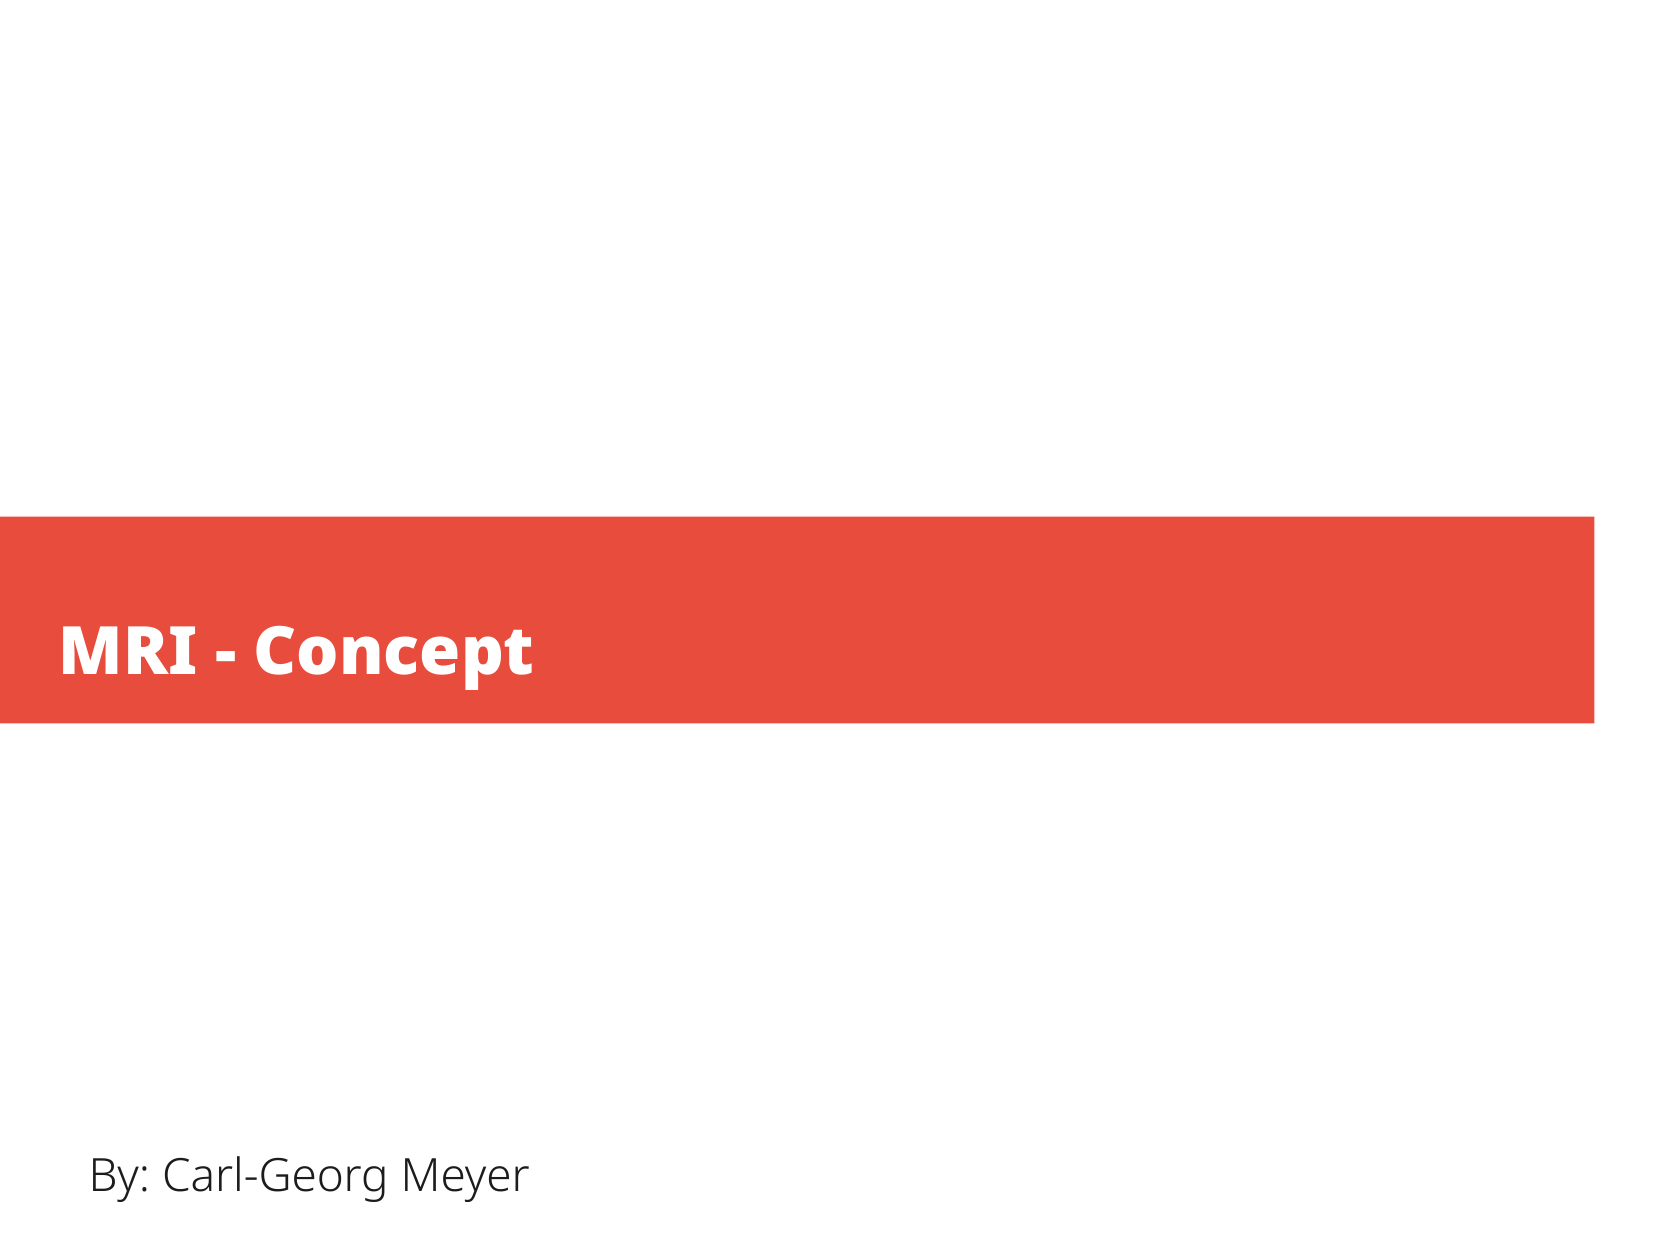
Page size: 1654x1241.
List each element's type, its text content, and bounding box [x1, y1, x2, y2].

subtitle By: Carl-Georg Meyer [88, 767, 1595, 1182]
title MRI - Concept [59, 546, 1595, 694]
